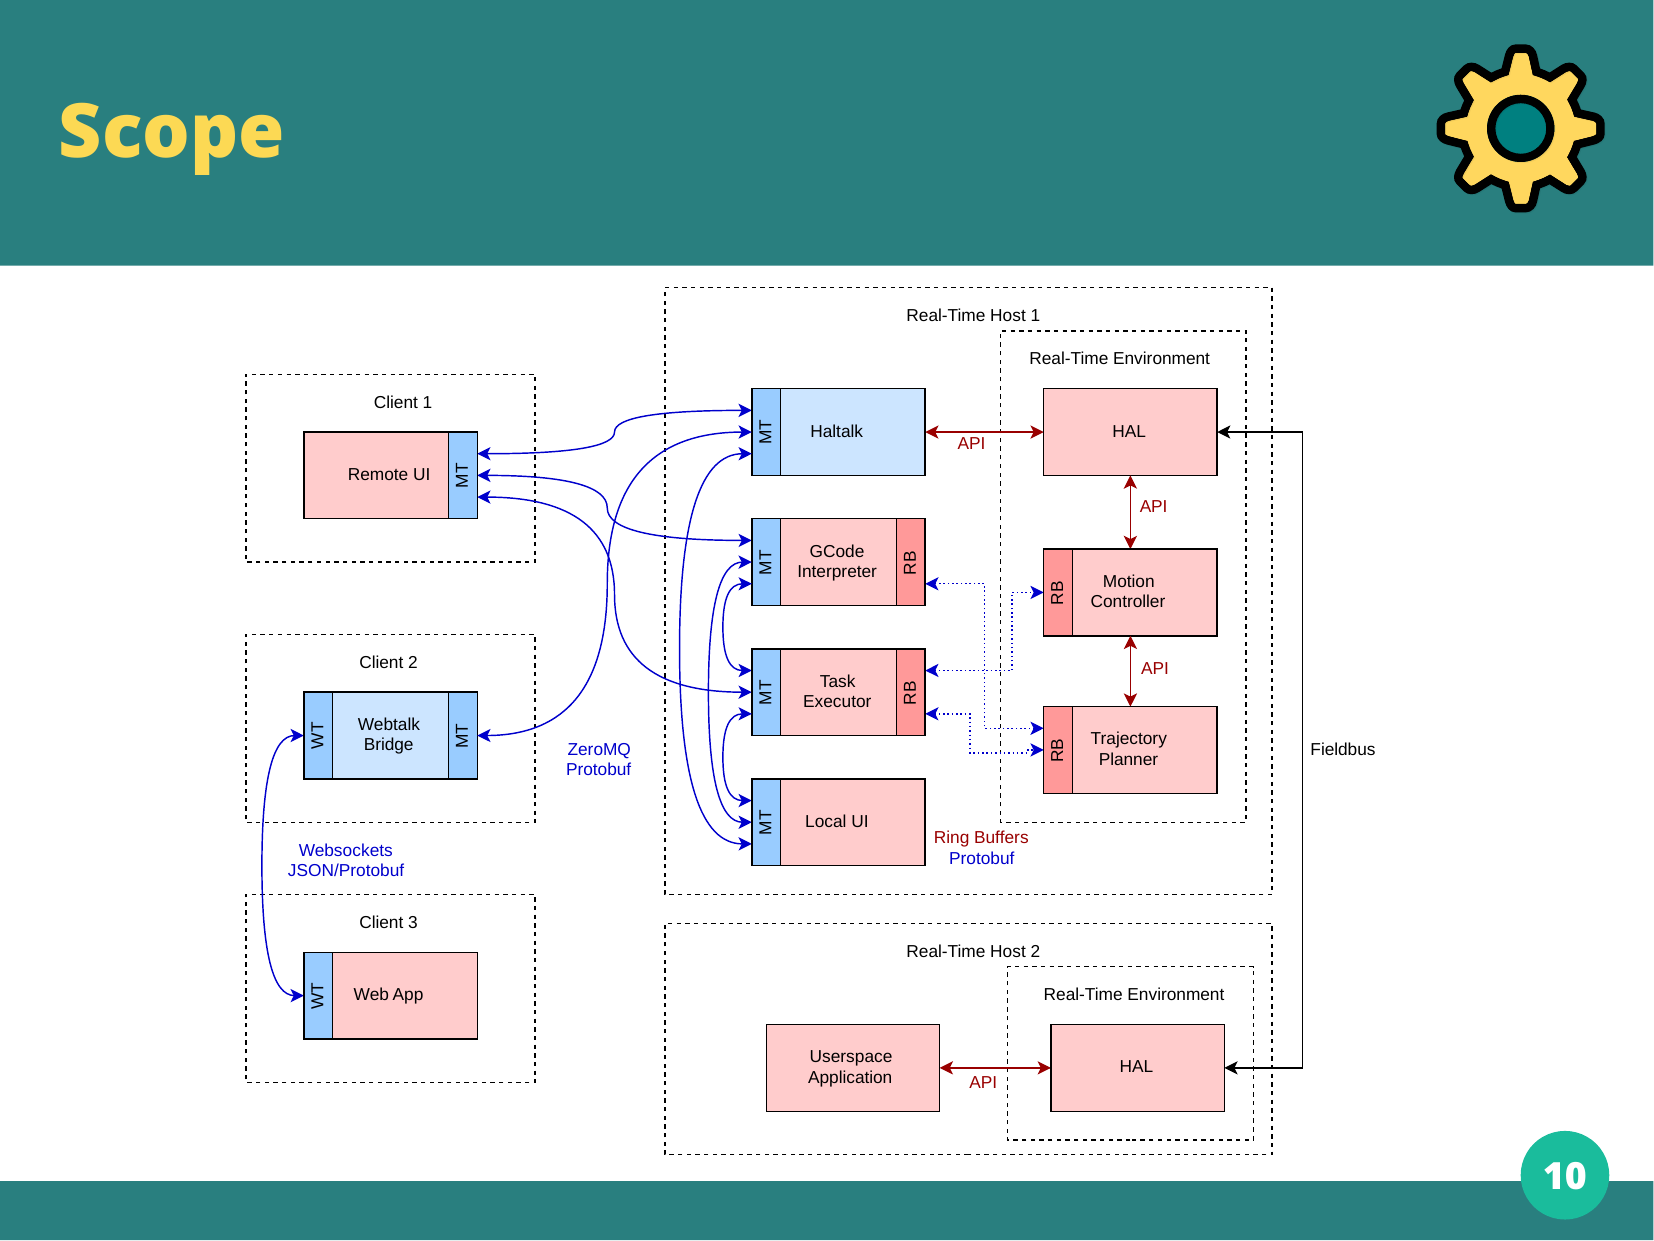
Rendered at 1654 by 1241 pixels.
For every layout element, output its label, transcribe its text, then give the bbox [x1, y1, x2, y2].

picture [228, 284, 1382, 1158]
title Scope [59, 49, 1595, 207]
